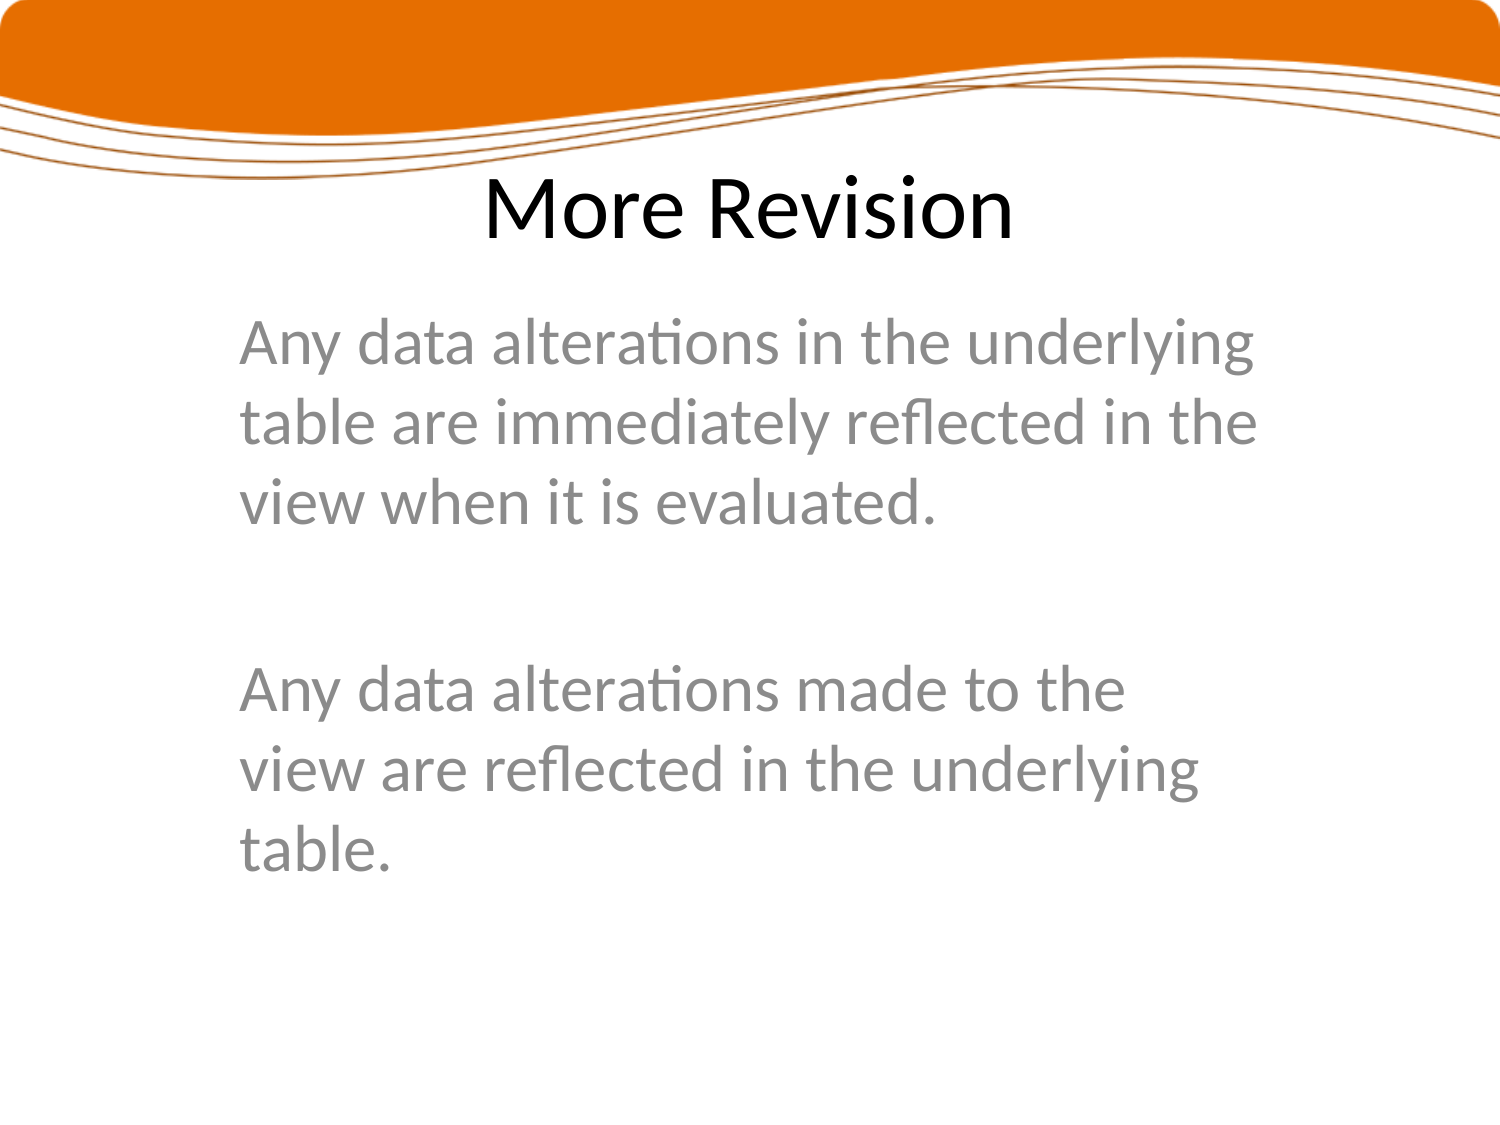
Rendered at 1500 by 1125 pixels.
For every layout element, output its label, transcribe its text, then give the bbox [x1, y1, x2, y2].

text_box More Revision [75, 125, 1425, 279]
picture [0, 0, 1500, 180]
text_box Any data alterations in the underlying table are immediately reflected in the view when it is evaluated. Any data alterations made to the view are reflected in the underlying table. [225, 290, 1275, 988]
